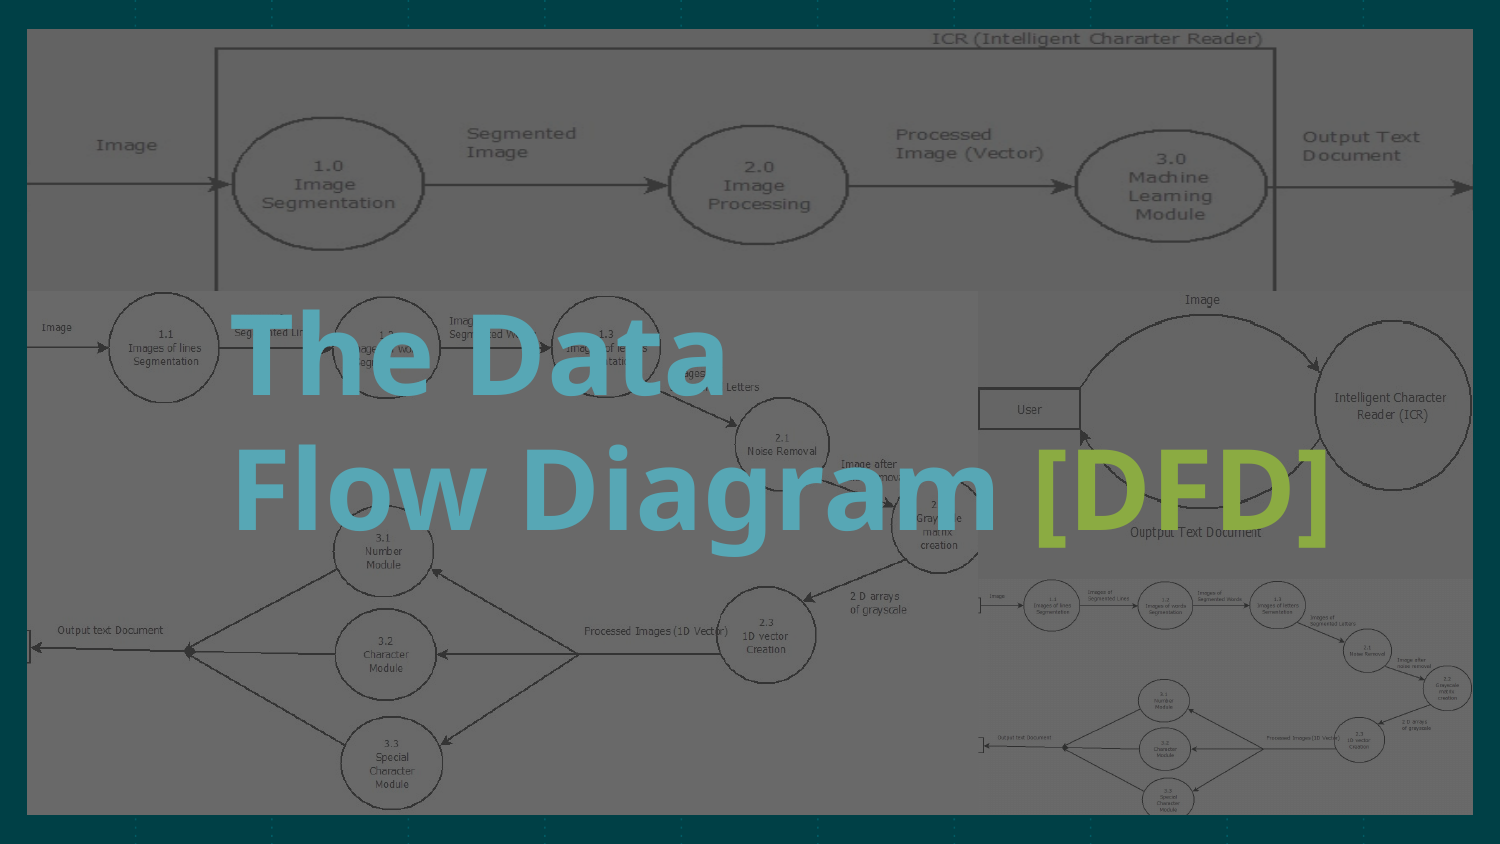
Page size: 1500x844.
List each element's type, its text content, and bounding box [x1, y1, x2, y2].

text_box The Data Flow Diagram [DFD] [214, 299, 1415, 703]
picture [27, 29, 1473, 815]
